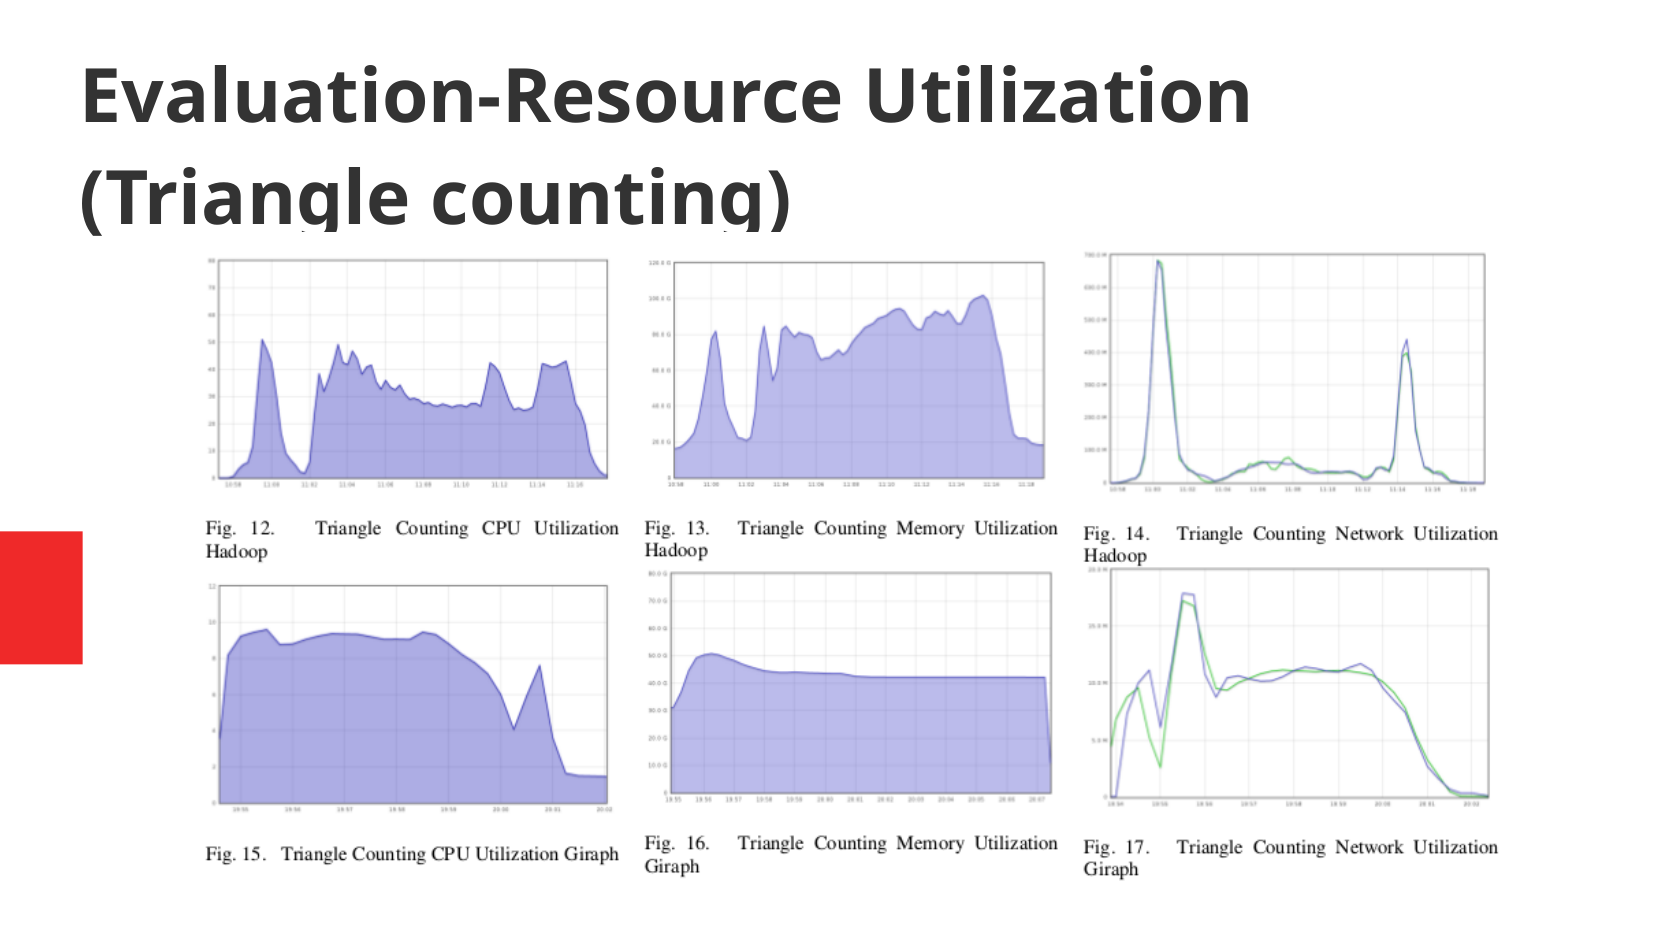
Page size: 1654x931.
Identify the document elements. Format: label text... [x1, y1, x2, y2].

picture [180, 232, 1516, 896]
title Evaluation-Resource Utilization (Triangle counting) [79, 55, 1486, 233]
